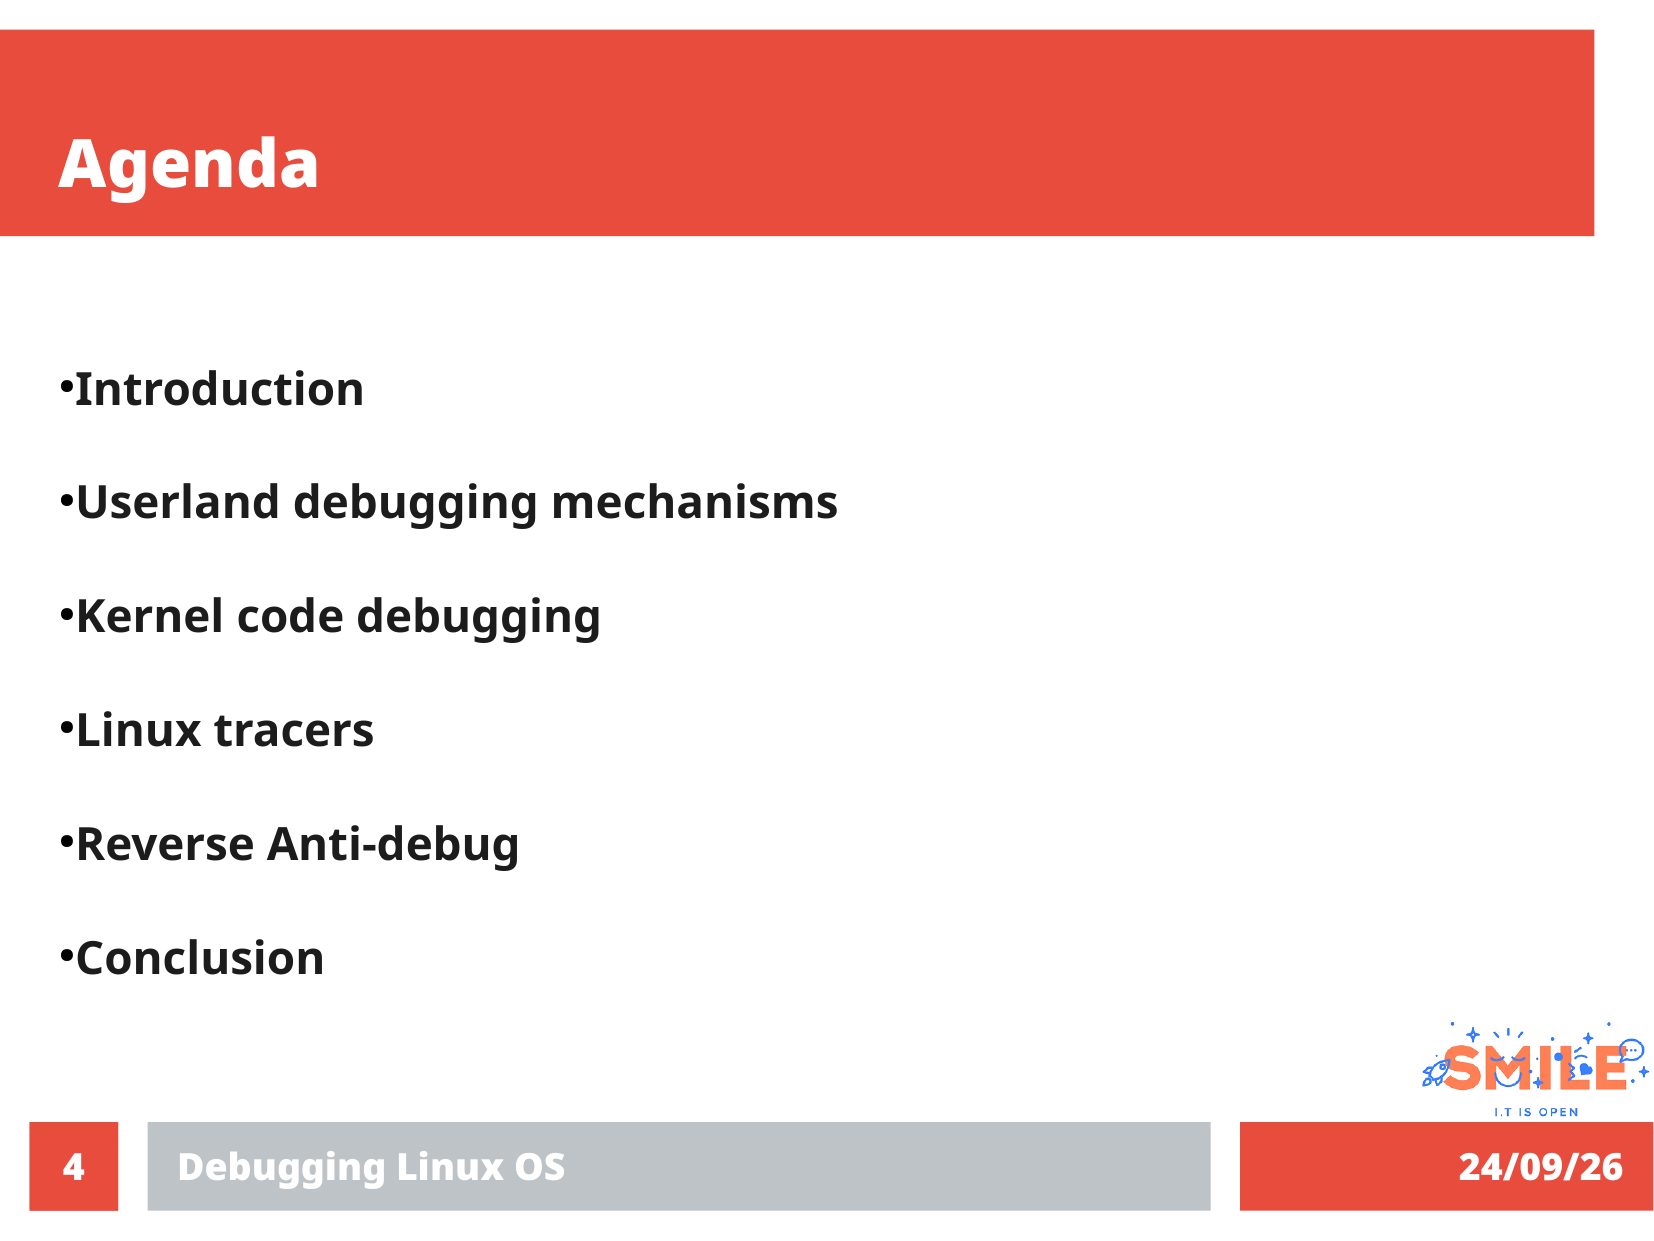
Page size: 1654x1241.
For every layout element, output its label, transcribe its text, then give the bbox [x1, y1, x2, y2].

title Agenda [59, 59, 1595, 207]
list Introduction Userland debugging mechanisms Kernel code debugging Linux tracers Reverse Anti-debug Conclusion [59, 324, 1565, 1093]
picture [1417, 1019, 1653, 1123]
